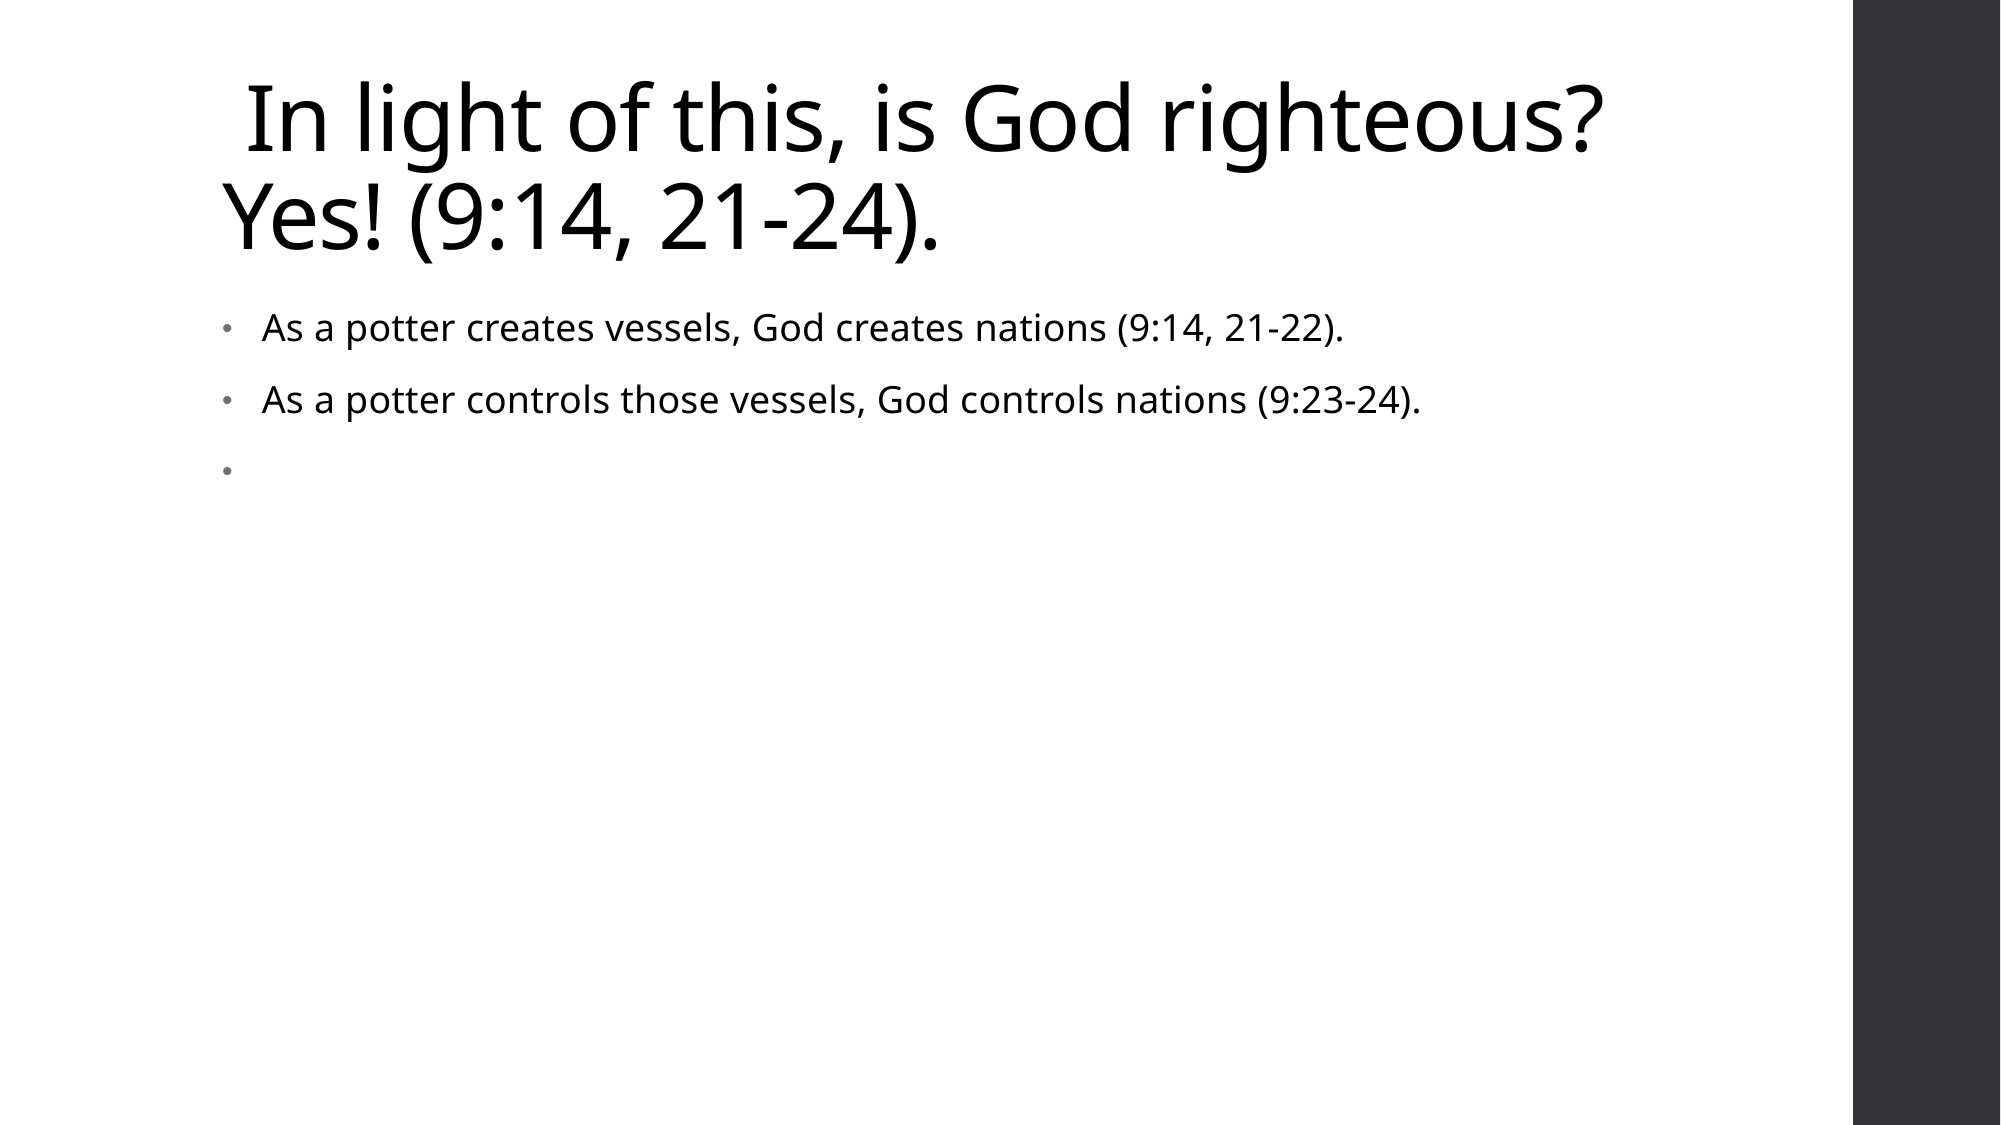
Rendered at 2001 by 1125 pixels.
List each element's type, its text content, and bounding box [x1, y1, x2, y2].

list As a potter creates vessels, God creates nations (9:14, 21-22). As a potter controls those vessels, God controls nations (9:23-24). [206, 299, 1617, 1014]
title In light of this, is God righteous? Yes! (9:14, 21-24). [206, 60, 1797, 278]
